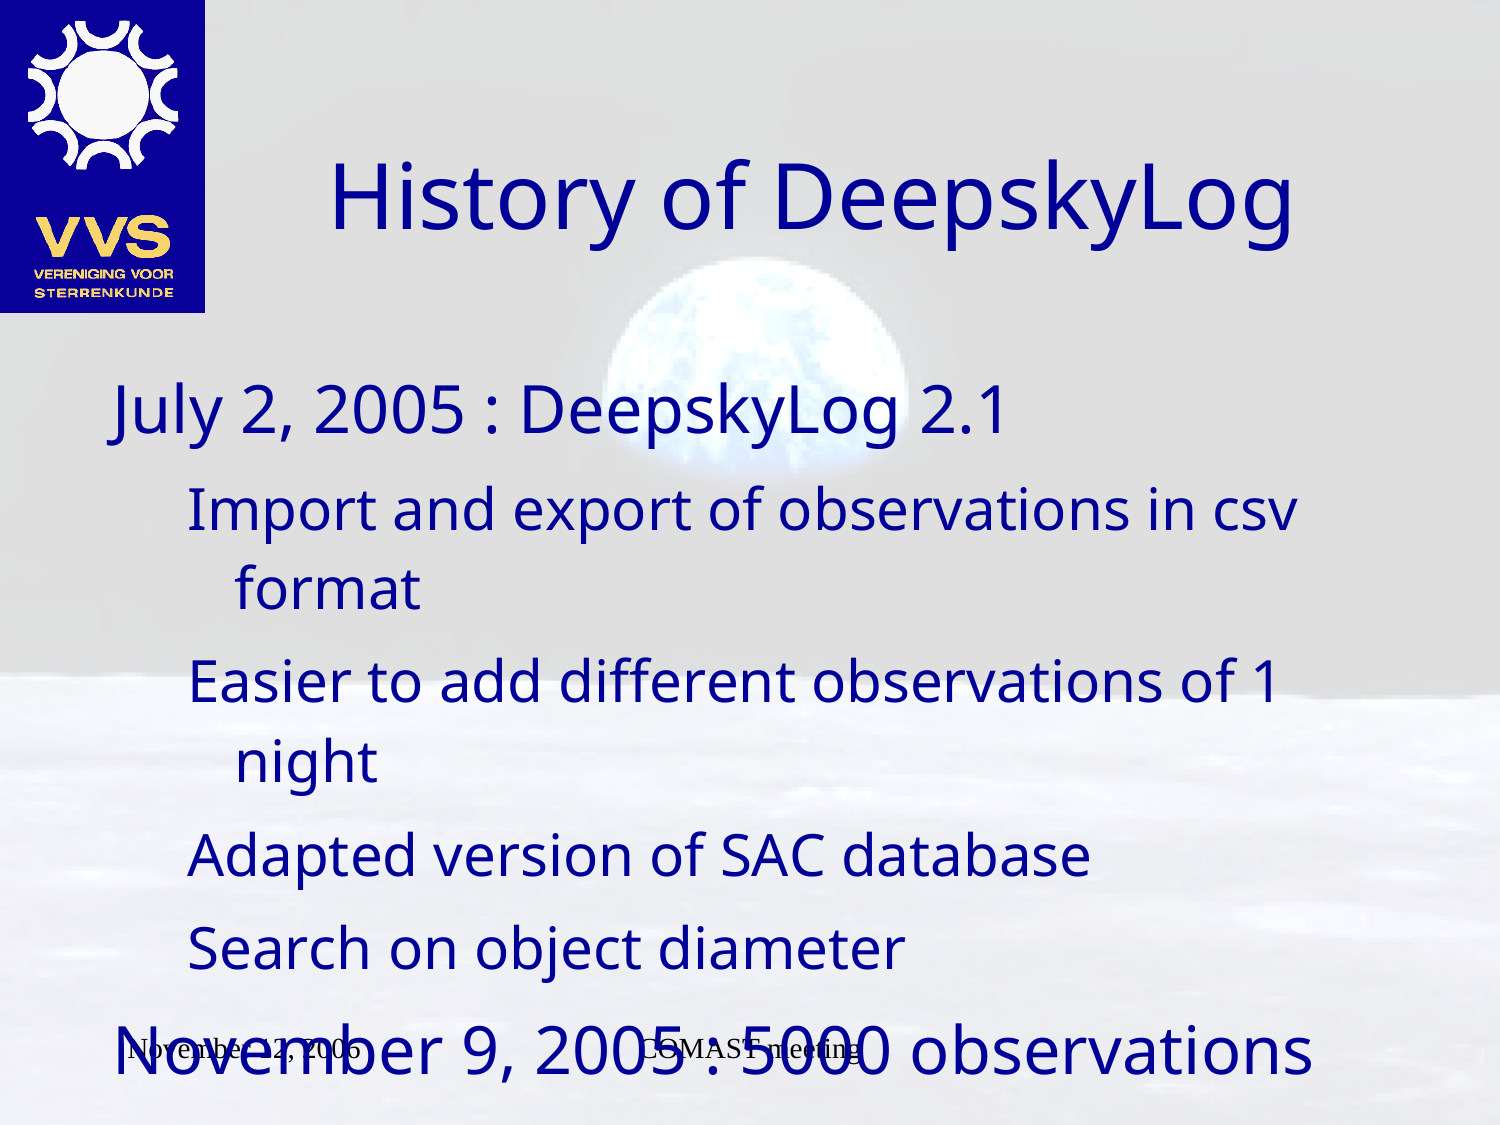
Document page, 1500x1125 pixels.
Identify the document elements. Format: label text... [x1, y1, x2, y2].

list July 2, 2005 : DeepskyLog 2.1 Import and export of observations in csv format Easier to add different observations of 1 night Adapted version of SAC database Search on object diameter November 9, 2005 : 5000 observations [112, 362, 1388, 1020]
picture [0, 0, 205, 313]
title History of DeepskyLog [237, 76, 1388, 312]
